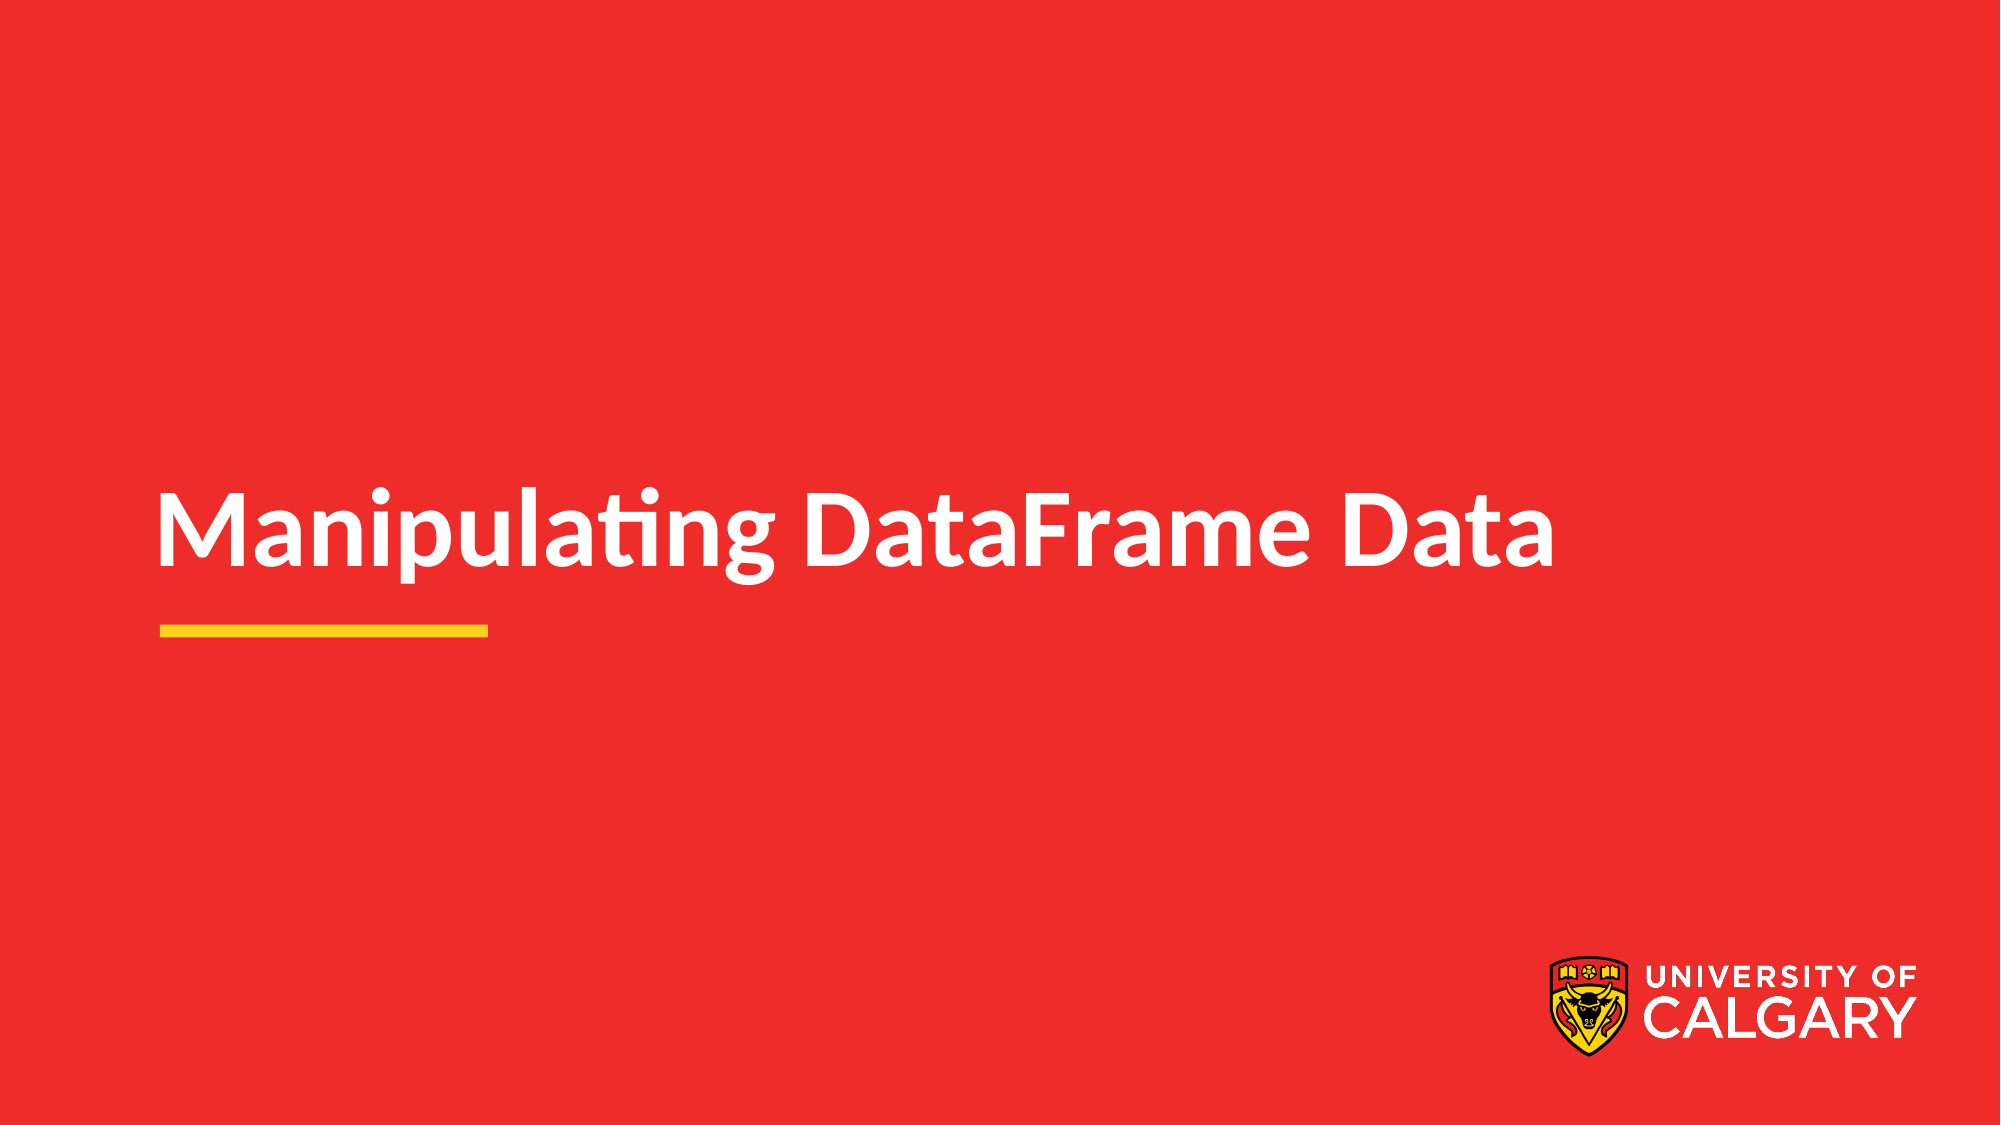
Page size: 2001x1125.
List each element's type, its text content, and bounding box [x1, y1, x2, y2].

title Manipulating DataFrame Data [138, 160, 1639, 598]
picture [1508, 924, 1958, 1079]
